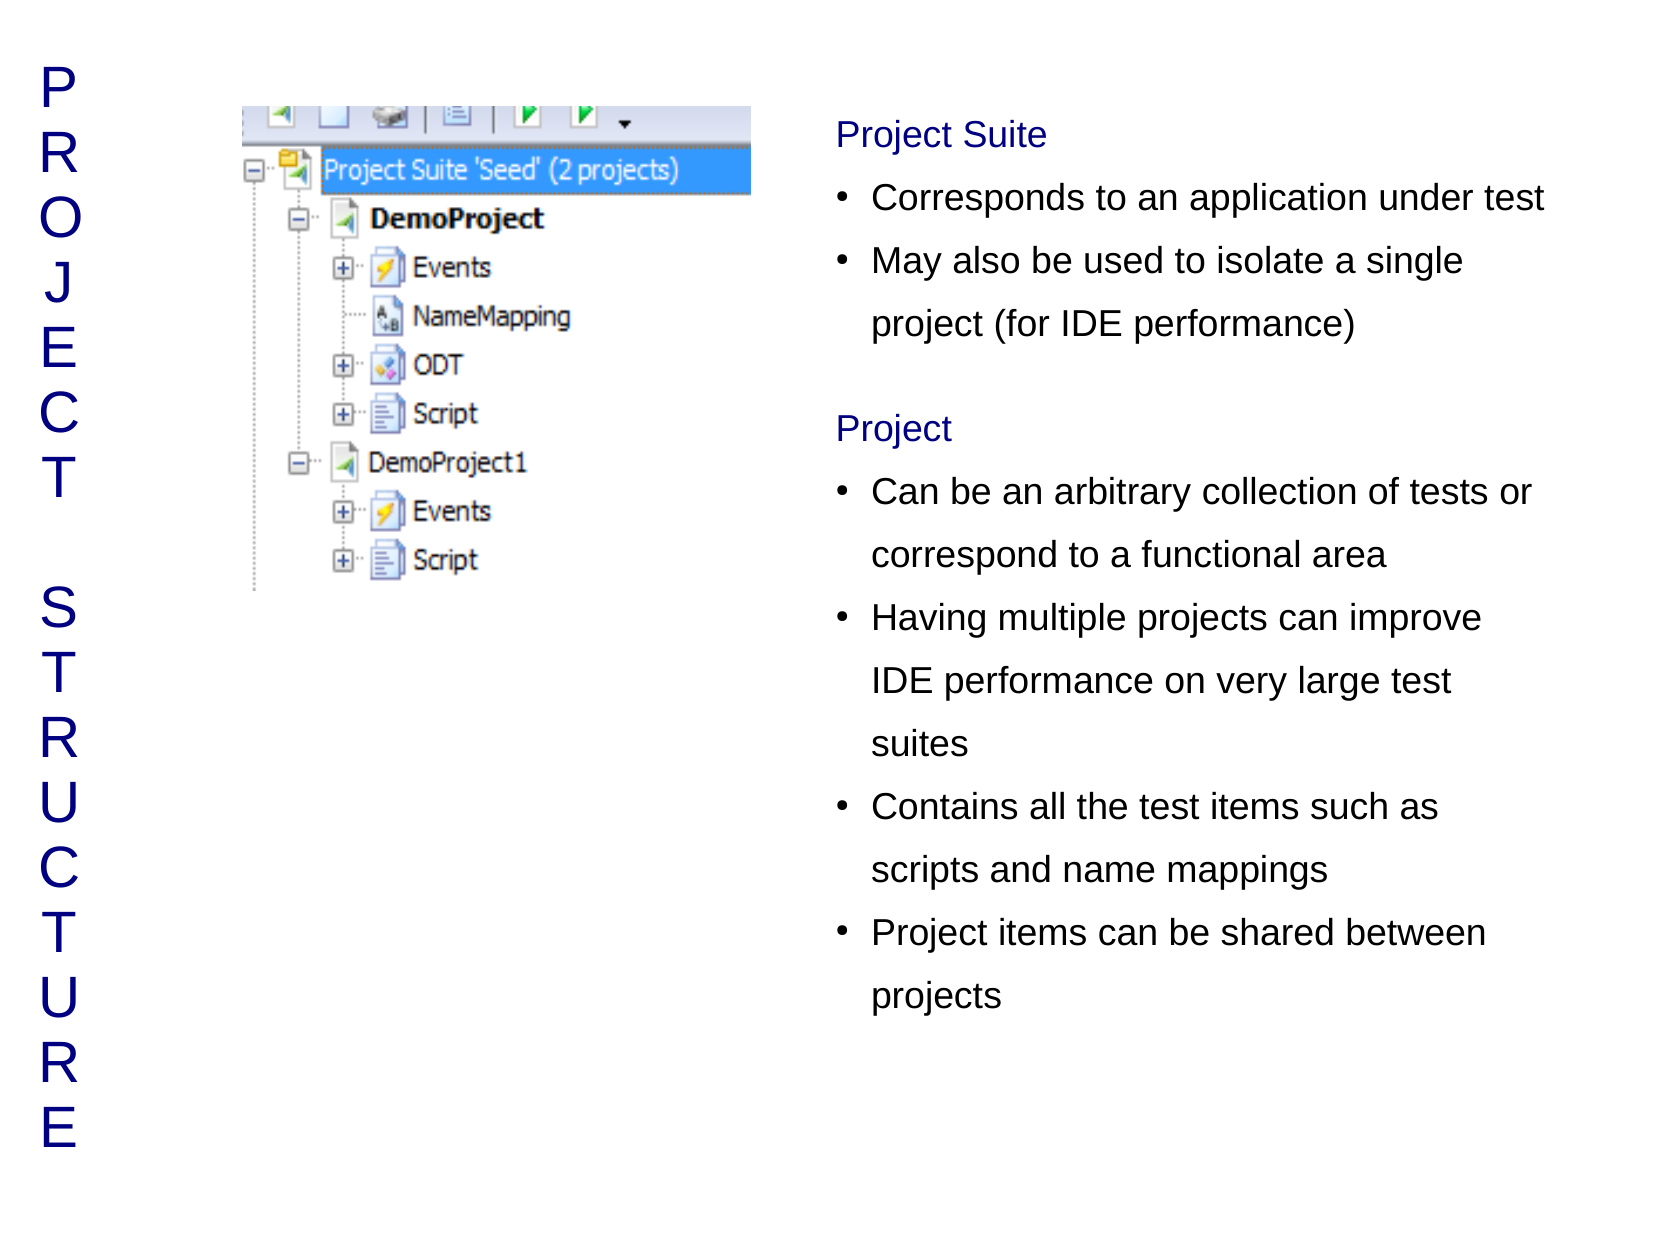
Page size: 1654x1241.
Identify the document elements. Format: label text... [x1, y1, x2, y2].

picture [242, 106, 751, 591]
text_box PROJECT STRUCTURE [23, 47, 95, 1164]
text_box Project Suite Corresponds to an application under test May also be used to isolate a single project (for IDE performance) Project Can be an arbitrary collection of tests or correspond to a functional area Having multiple projects can improve IDE performance on very large test suites Contains all the test items such as scripts and name mappings Project items can be shared between projects [820, 106, 1565, 1089]
